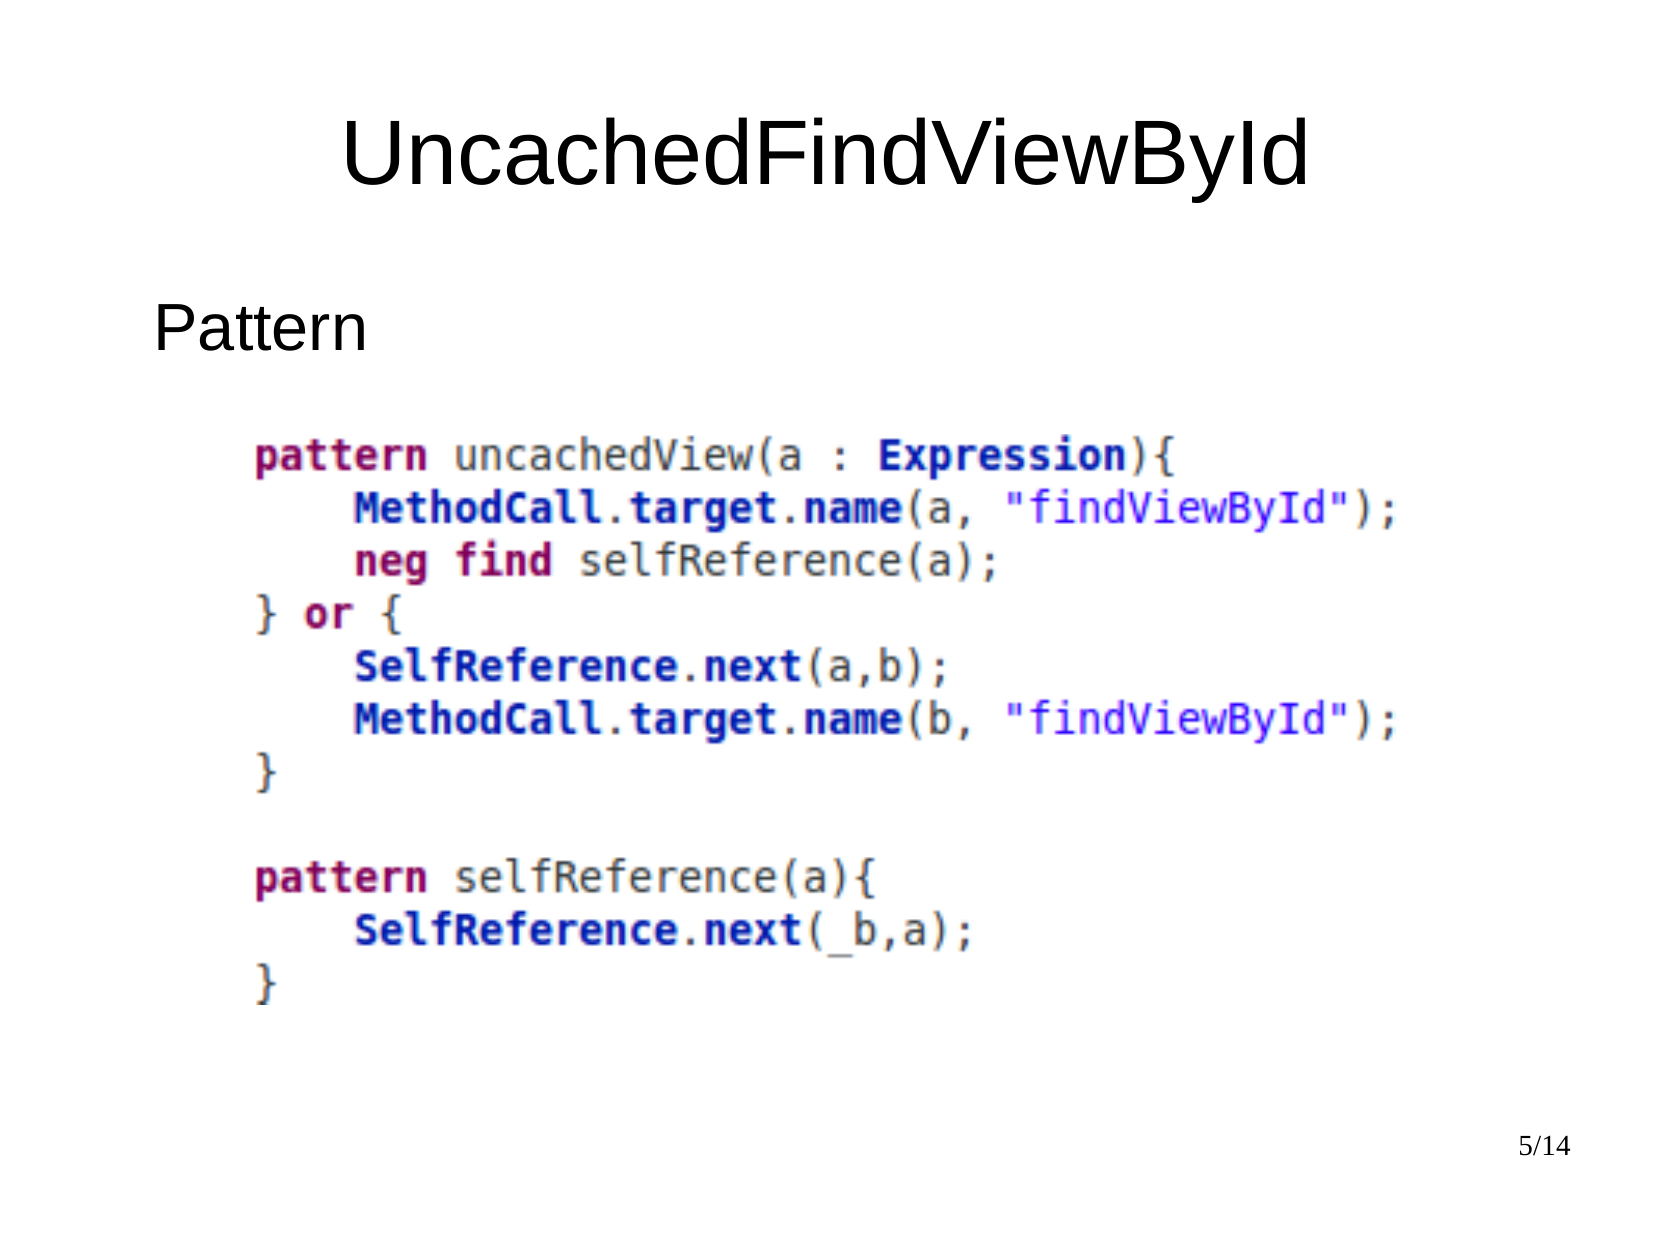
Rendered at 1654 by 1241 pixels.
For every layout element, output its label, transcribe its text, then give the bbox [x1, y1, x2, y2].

picture [255, 434, 1396, 1006]
list Pattern [82, 290, 1571, 1010]
title UncachedFindViewById [82, 49, 1571, 257]
